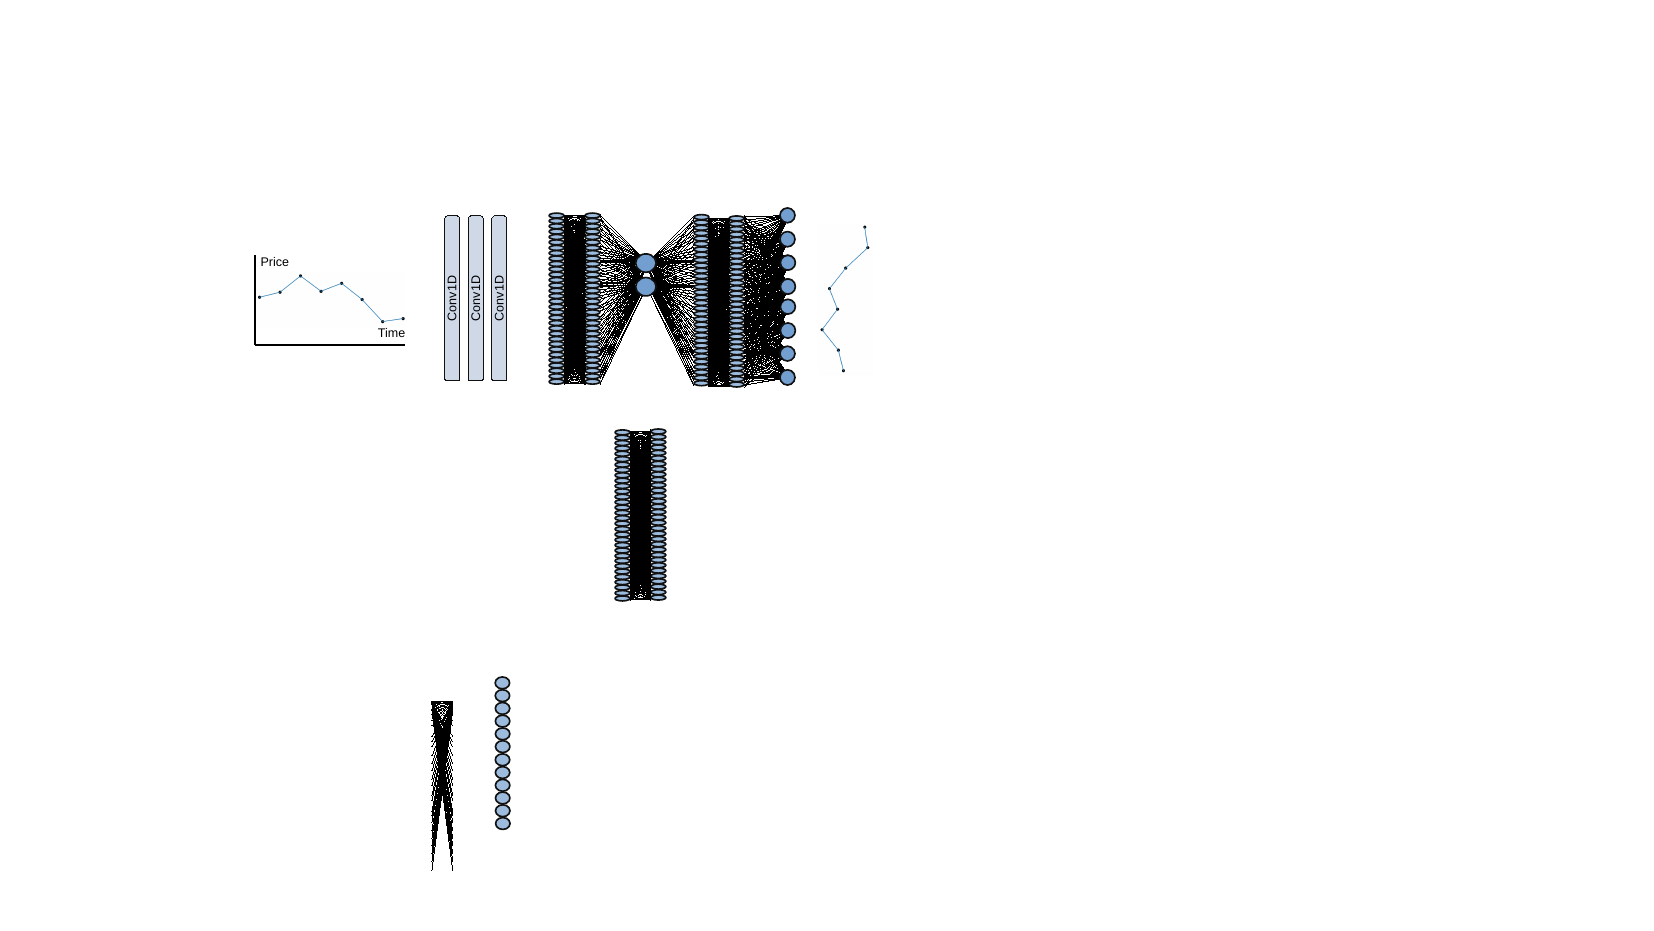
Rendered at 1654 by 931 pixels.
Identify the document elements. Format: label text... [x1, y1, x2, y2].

text_box Conv1D [491, 215, 507, 381]
text_box Price [245, 248, 366, 277]
text_box [780, 322, 796, 339]
picture [256, 271, 406, 327]
text_box [780, 299, 796, 315]
text_box [780, 278, 796, 295]
text_box Time [363, 319, 436, 363]
text_box [729, 215, 745, 387]
picture [817, 225, 873, 376]
text_box [584, 213, 601, 385]
text_box [635, 277, 657, 296]
text_box [614, 429, 630, 601]
text_box [495, 676, 511, 830]
text_box [779, 369, 796, 386]
text_box [780, 255, 796, 271]
text_box Conv1D [444, 215, 460, 381]
text_box Conv1D [468, 215, 484, 381]
text_box [651, 428, 666, 601]
text_box [635, 253, 657, 273]
text_box [779, 231, 796, 247]
text_box [693, 214, 710, 386]
text_box [779, 346, 796, 362]
text_box [549, 213, 564, 385]
text_box [779, 207, 796, 223]
